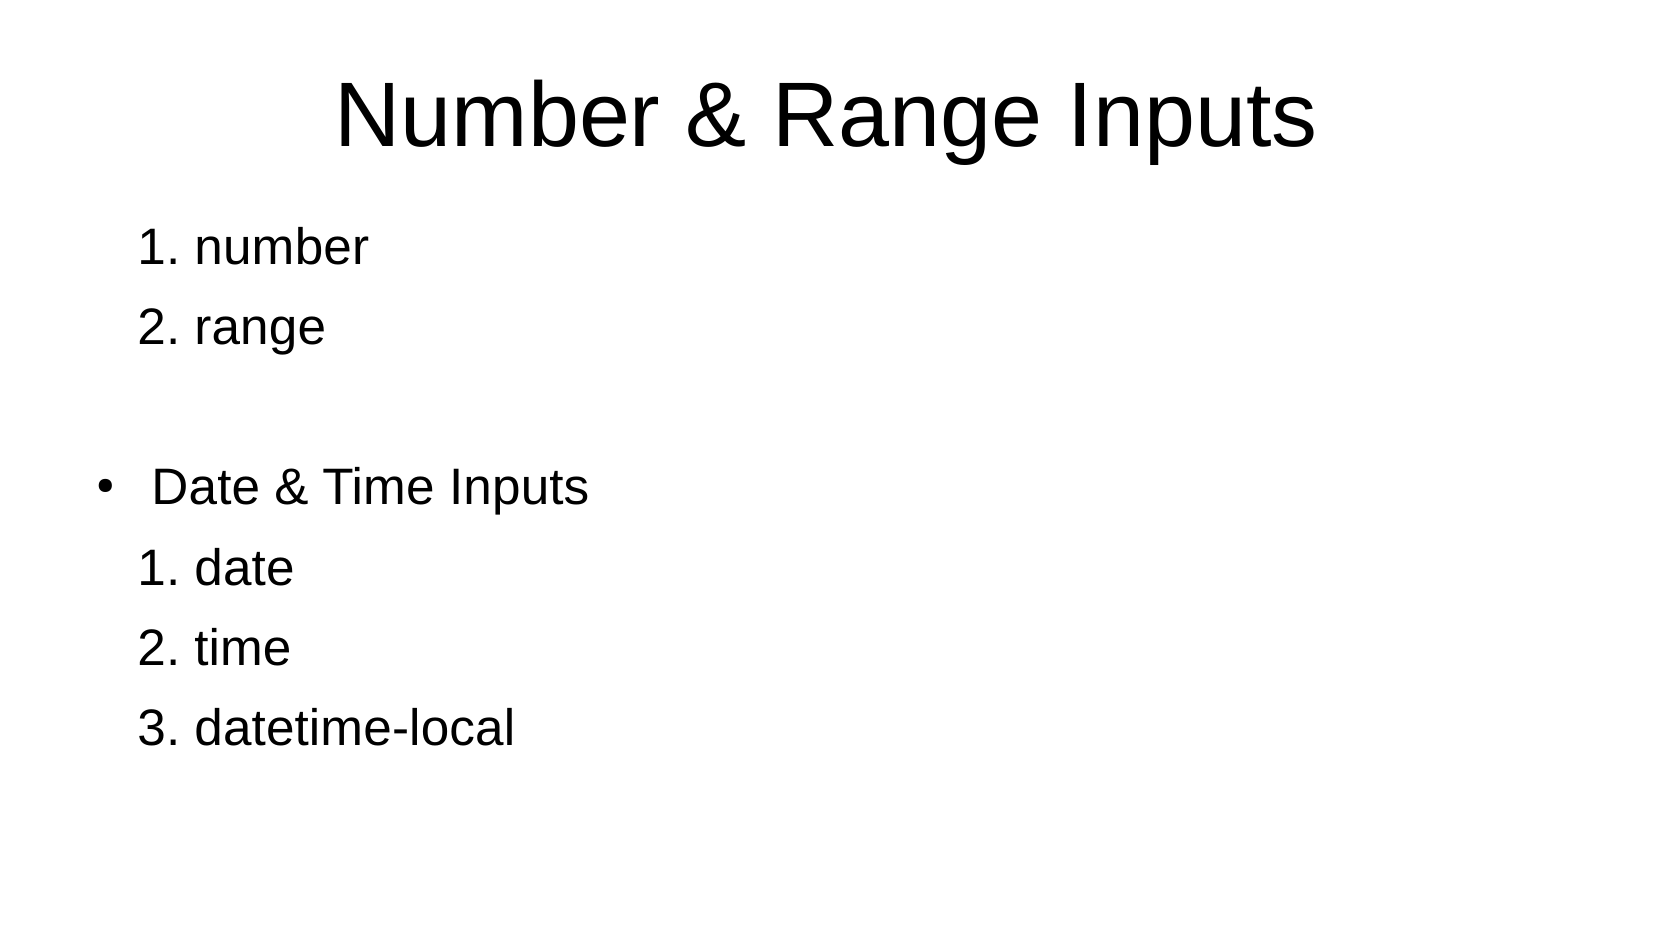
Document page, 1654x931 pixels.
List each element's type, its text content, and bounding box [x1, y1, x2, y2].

title Number & Range Inputs [82, 37, 1571, 193]
list 1. number 2. range Date & Time Inputs 1. date 2. time 3. datetime-local [82, 217, 1571, 758]
